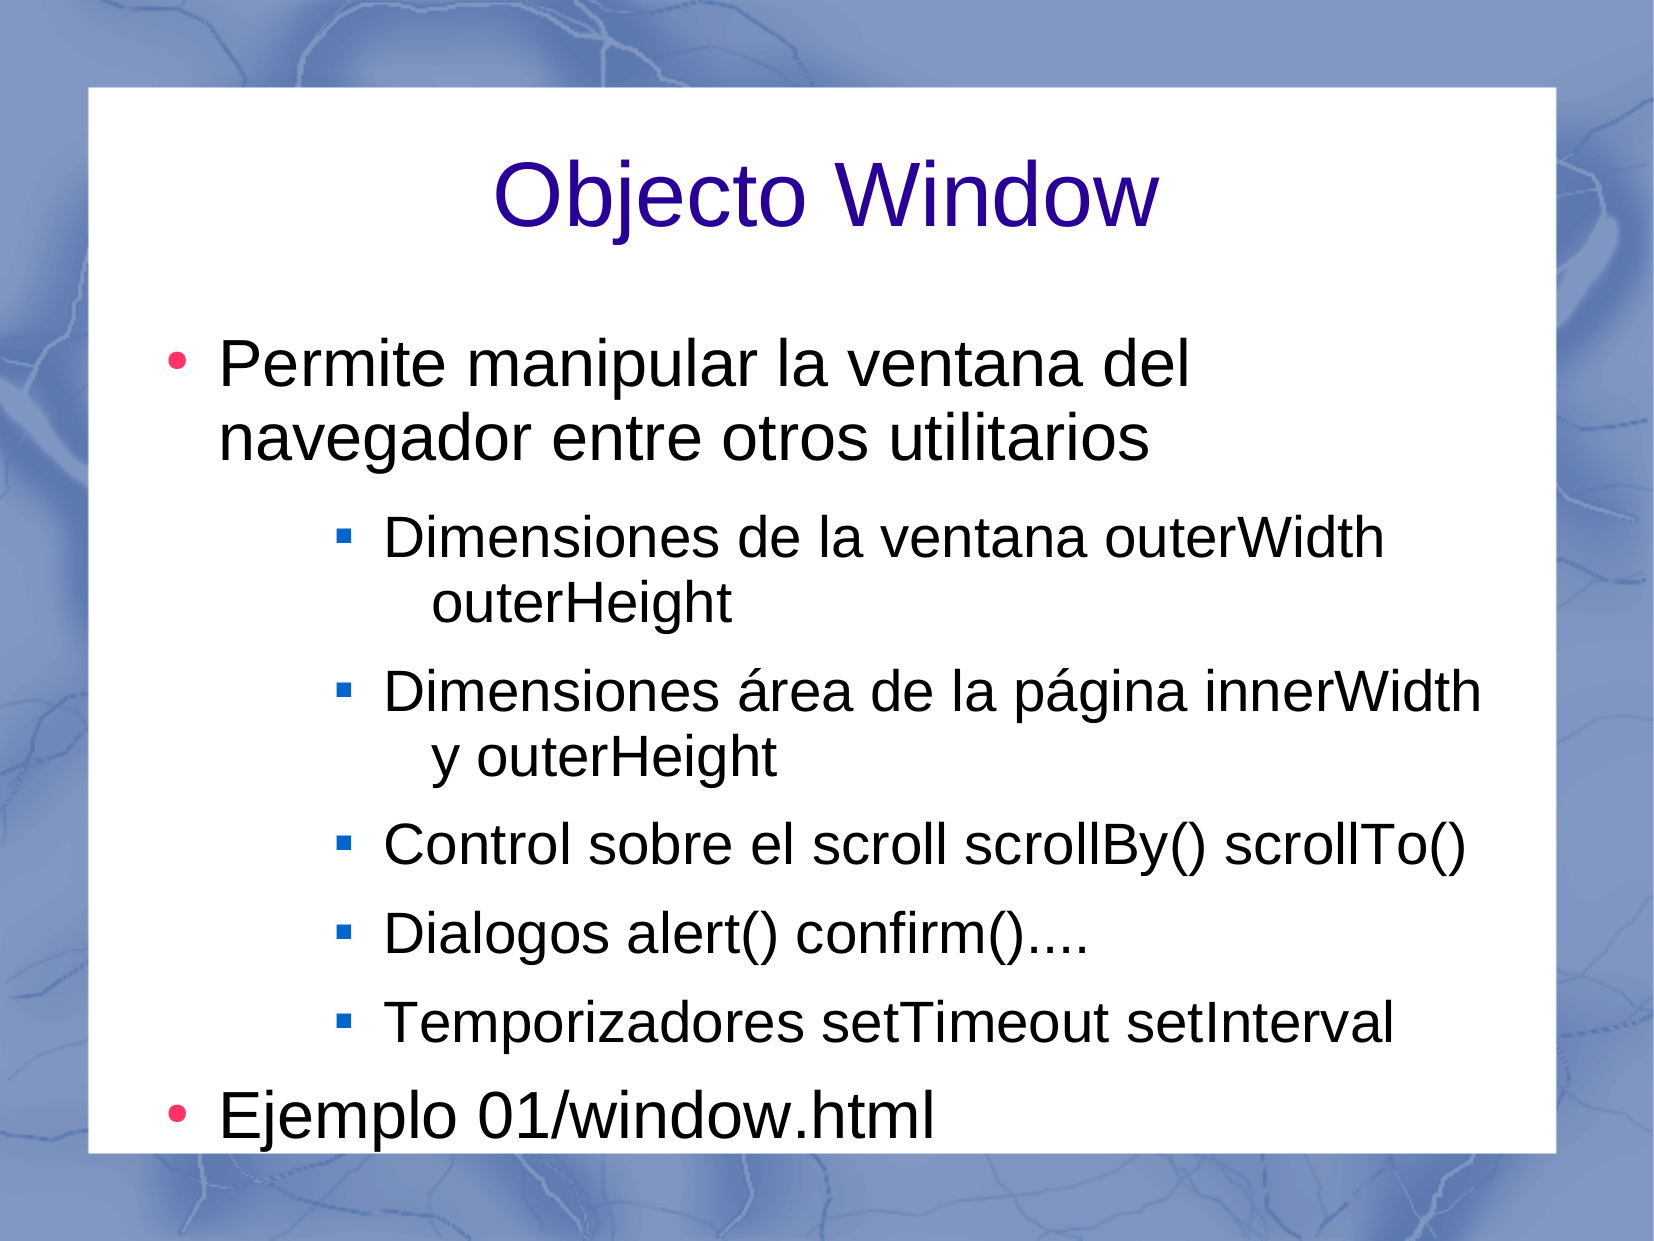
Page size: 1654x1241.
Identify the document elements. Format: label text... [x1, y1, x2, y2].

list Permite manipular la ventana del navegador entre otros utilitarios Dimensiones de la ventana outerWidth outerHeight Dimensiones área de la página innerWidth y outerHeight Control sobre el scroll scrollBy() scrollTo() Dialogos alert() confirm().... Temporizadores setTimeout setInterval Ejemplo 01/window.html [147, 325, 1506, 1232]
title Objecto Window [118, 90, 1536, 298]
picture [0, 0, 1654, 1241]
